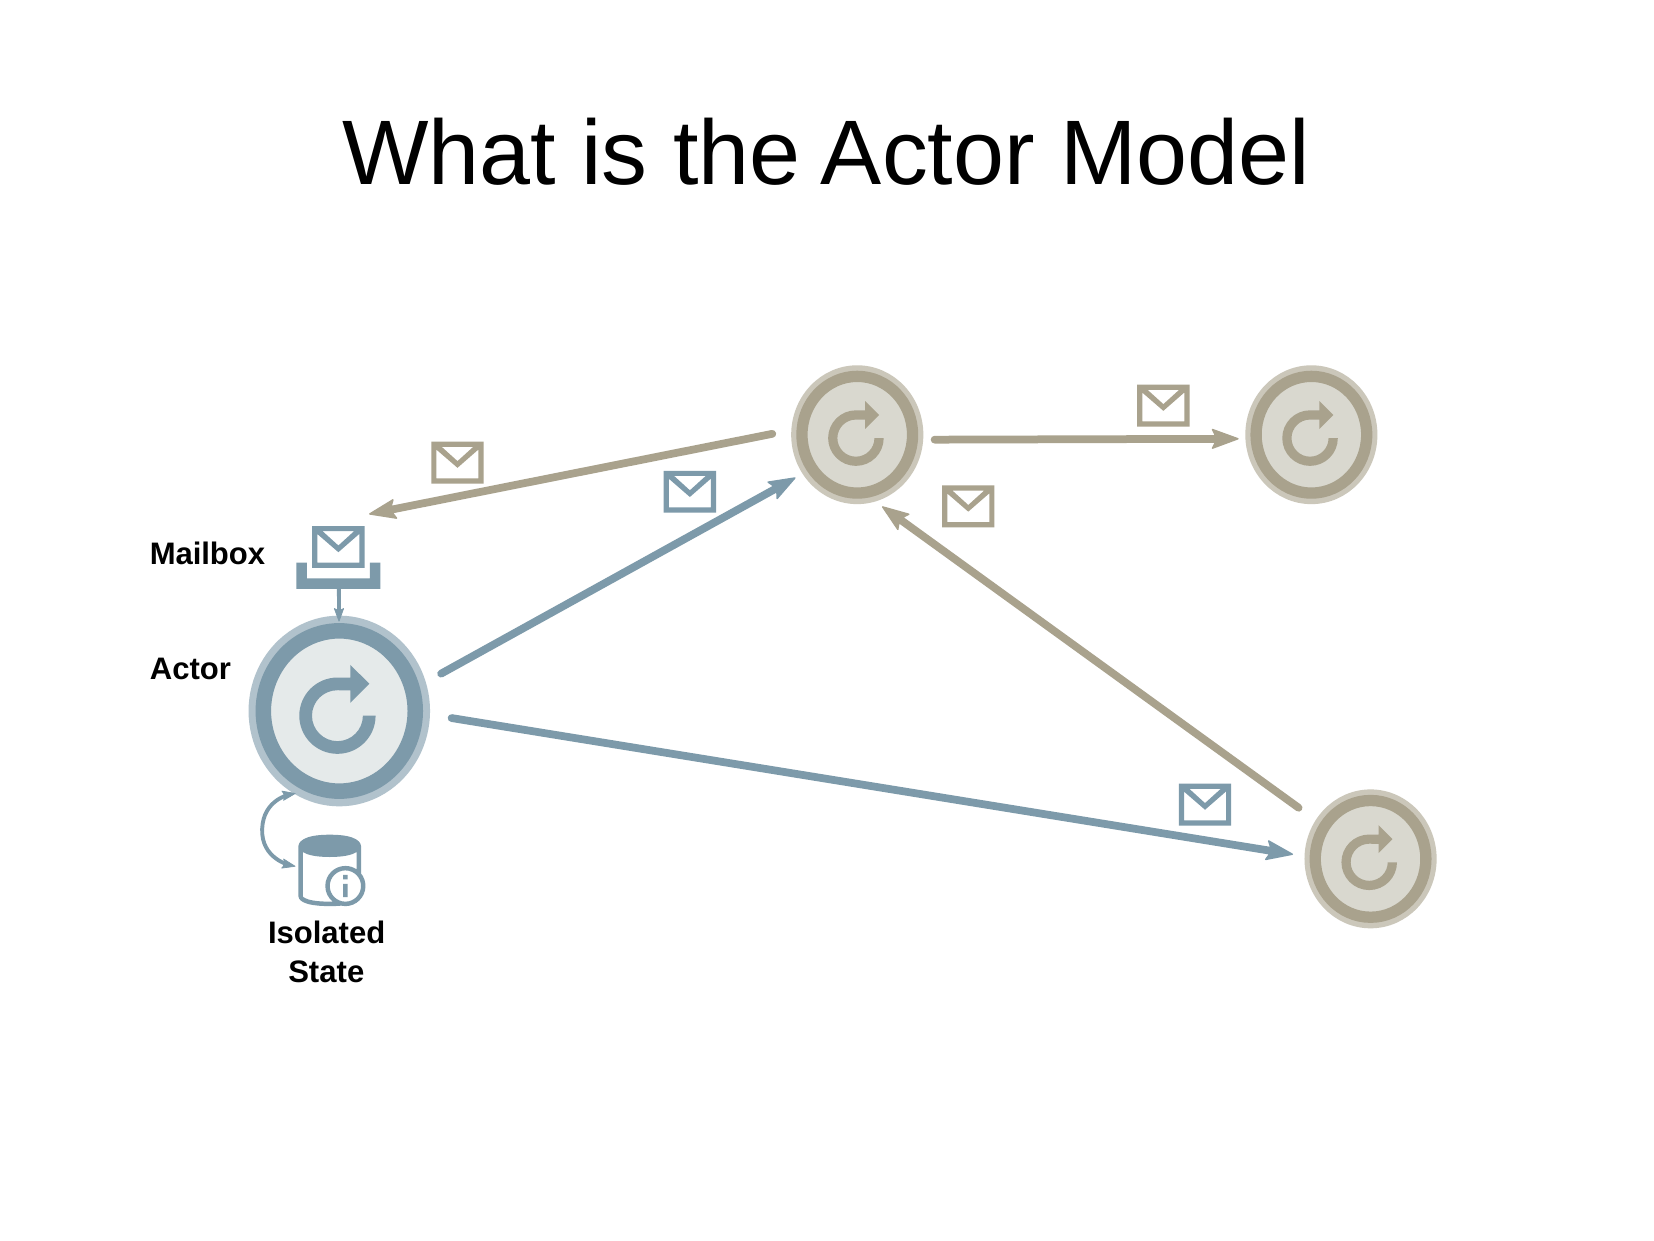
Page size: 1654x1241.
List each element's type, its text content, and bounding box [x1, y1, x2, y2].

title What is the Actor Model [82, 49, 1571, 257]
picture [82, 299, 1571, 1000]
